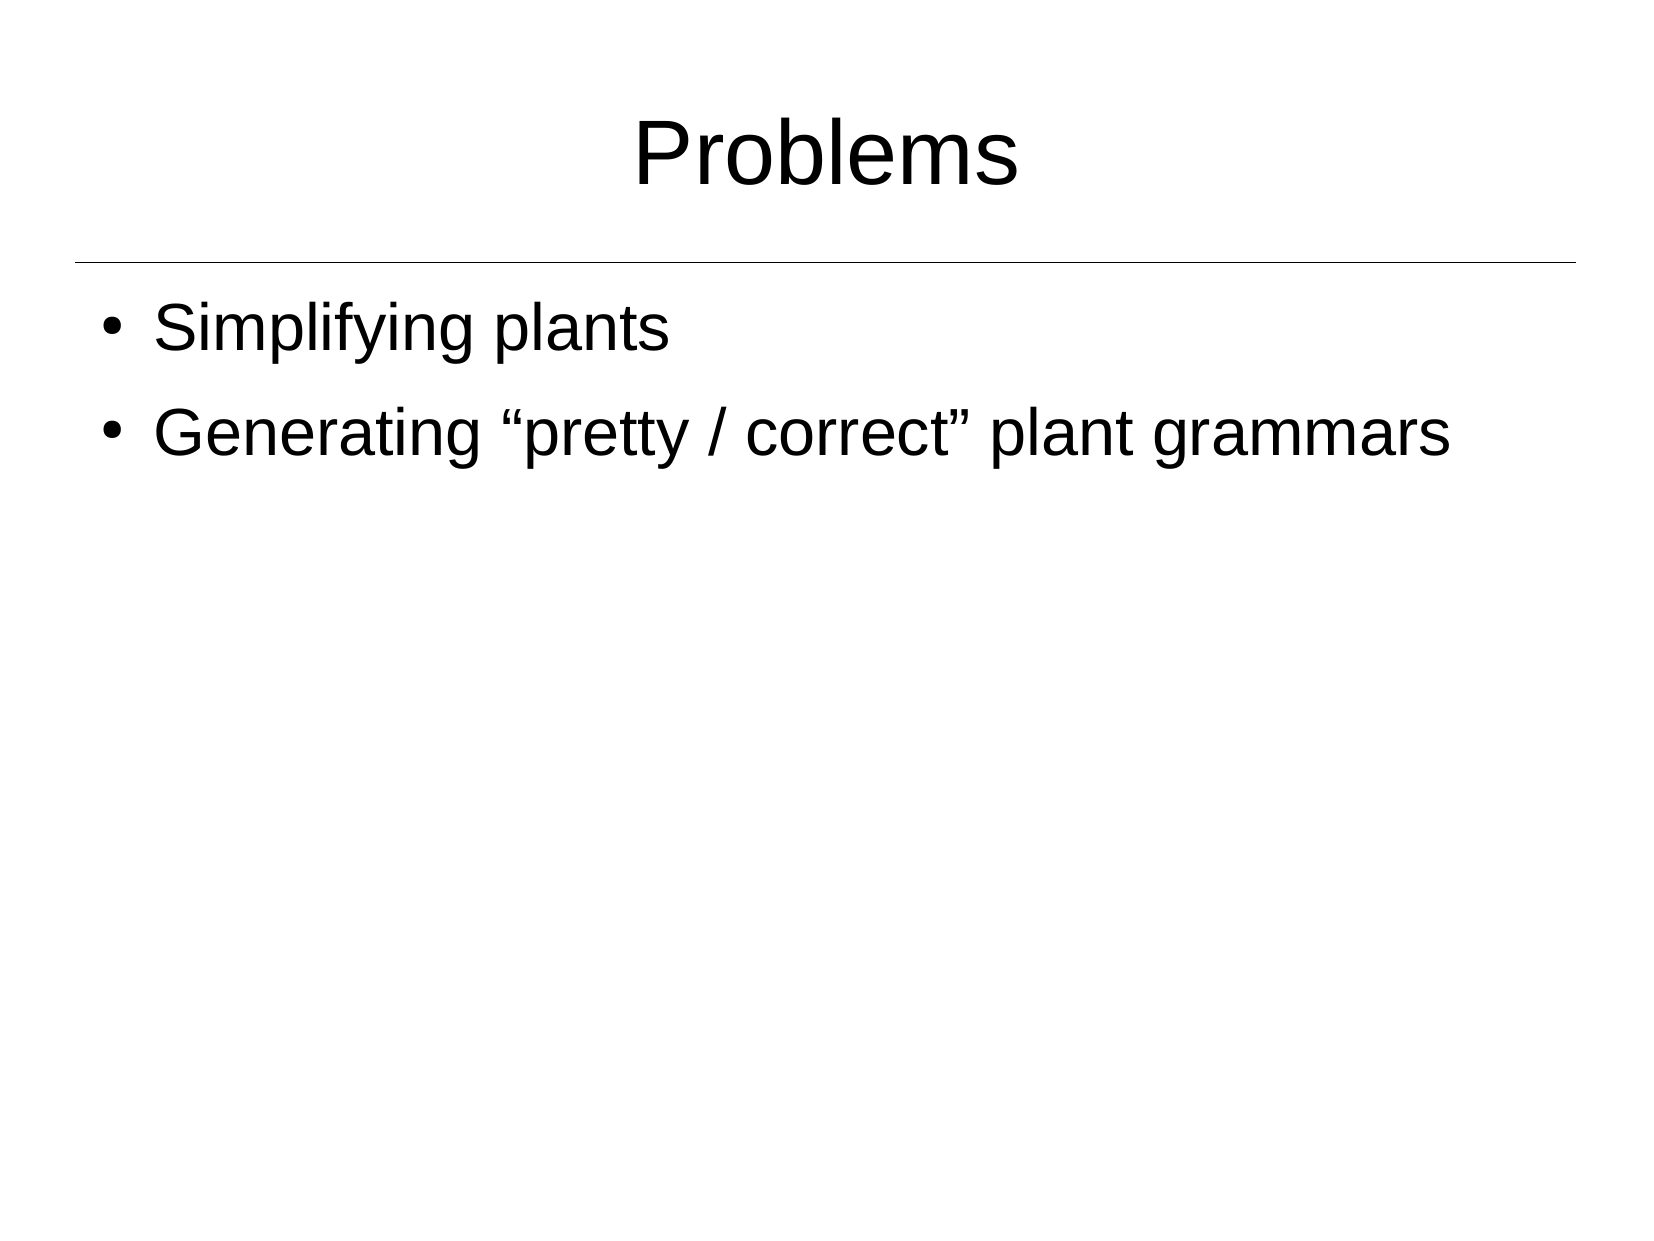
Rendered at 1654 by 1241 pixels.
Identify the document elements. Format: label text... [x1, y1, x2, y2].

list Simplifying plants Generating “pretty / correct” plant grammars [82, 290, 1571, 1109]
title Problems [82, 49, 1571, 257]
